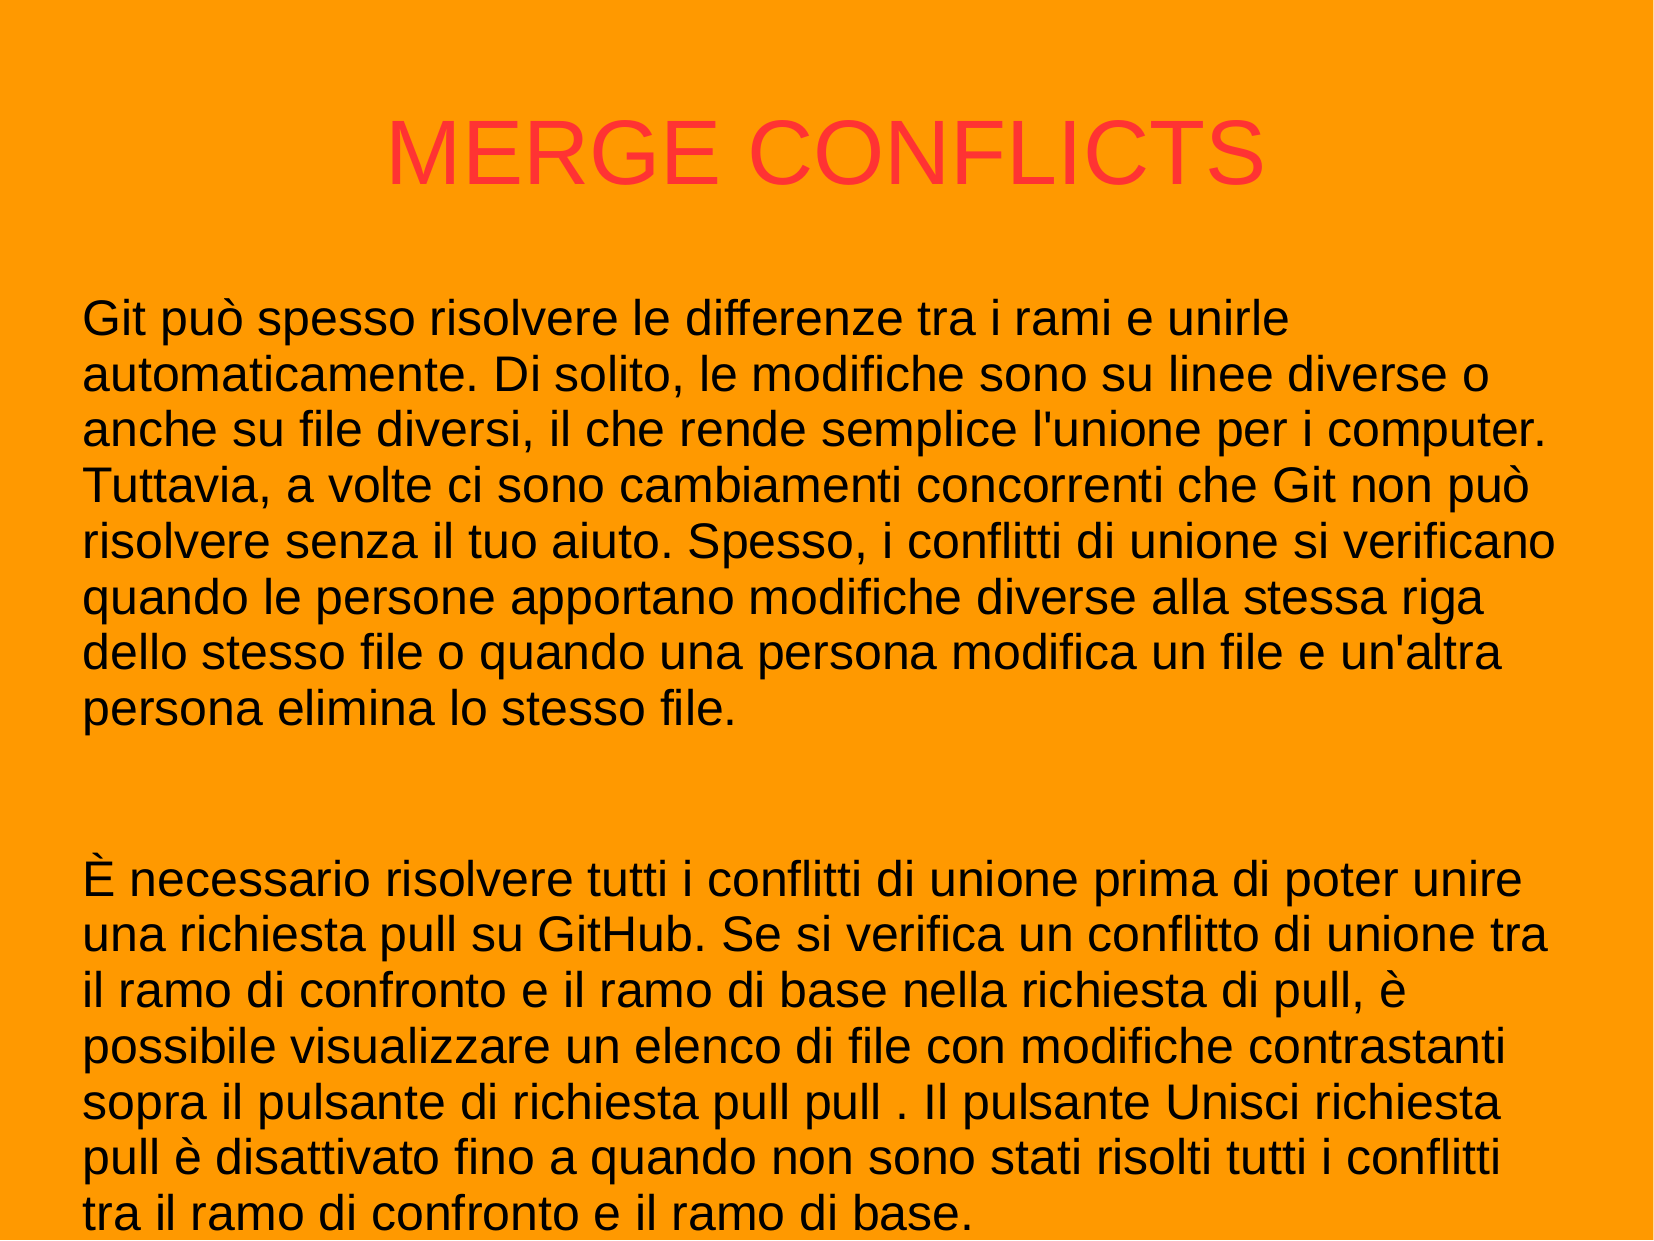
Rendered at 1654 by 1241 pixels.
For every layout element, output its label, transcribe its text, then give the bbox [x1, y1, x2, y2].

list Git può spesso risolvere le differenze tra i rami e unirle automaticamente. Di solito, le modifiche sono su linee diverse o anche su file diversi, il che rende semplice l'unione per i computer. Tuttavia, a volte ci sono cambiamenti concorrenti che Git non può risolvere senza il tuo aiuto. Spesso, i conflitti di unione si verificano quando le persone apportano modifiche diverse alla stessa riga dello stesso file o quando una persona modifica un file e un'altra persona elimina lo stesso file. È necessario risolvere tutti i conflitti di unione prima di poter unire una richiesta pull su GitHub. Se si verifica un conflitto di unione tra il ramo di confronto e il ramo di base nella richiesta di pull, è possibile visualizzare un elenco di file con modifiche contrastanti sopra il pulsante di richiesta pull pull . Il pulsante Unisci richiesta pull è disattivato fino a quando non sono stati risolti tutti i conflitti tra il ramo di confronto e il ramo di base. [82, 290, 1571, 1241]
title MERGE CONFLICTS [82, 49, 1571, 257]
